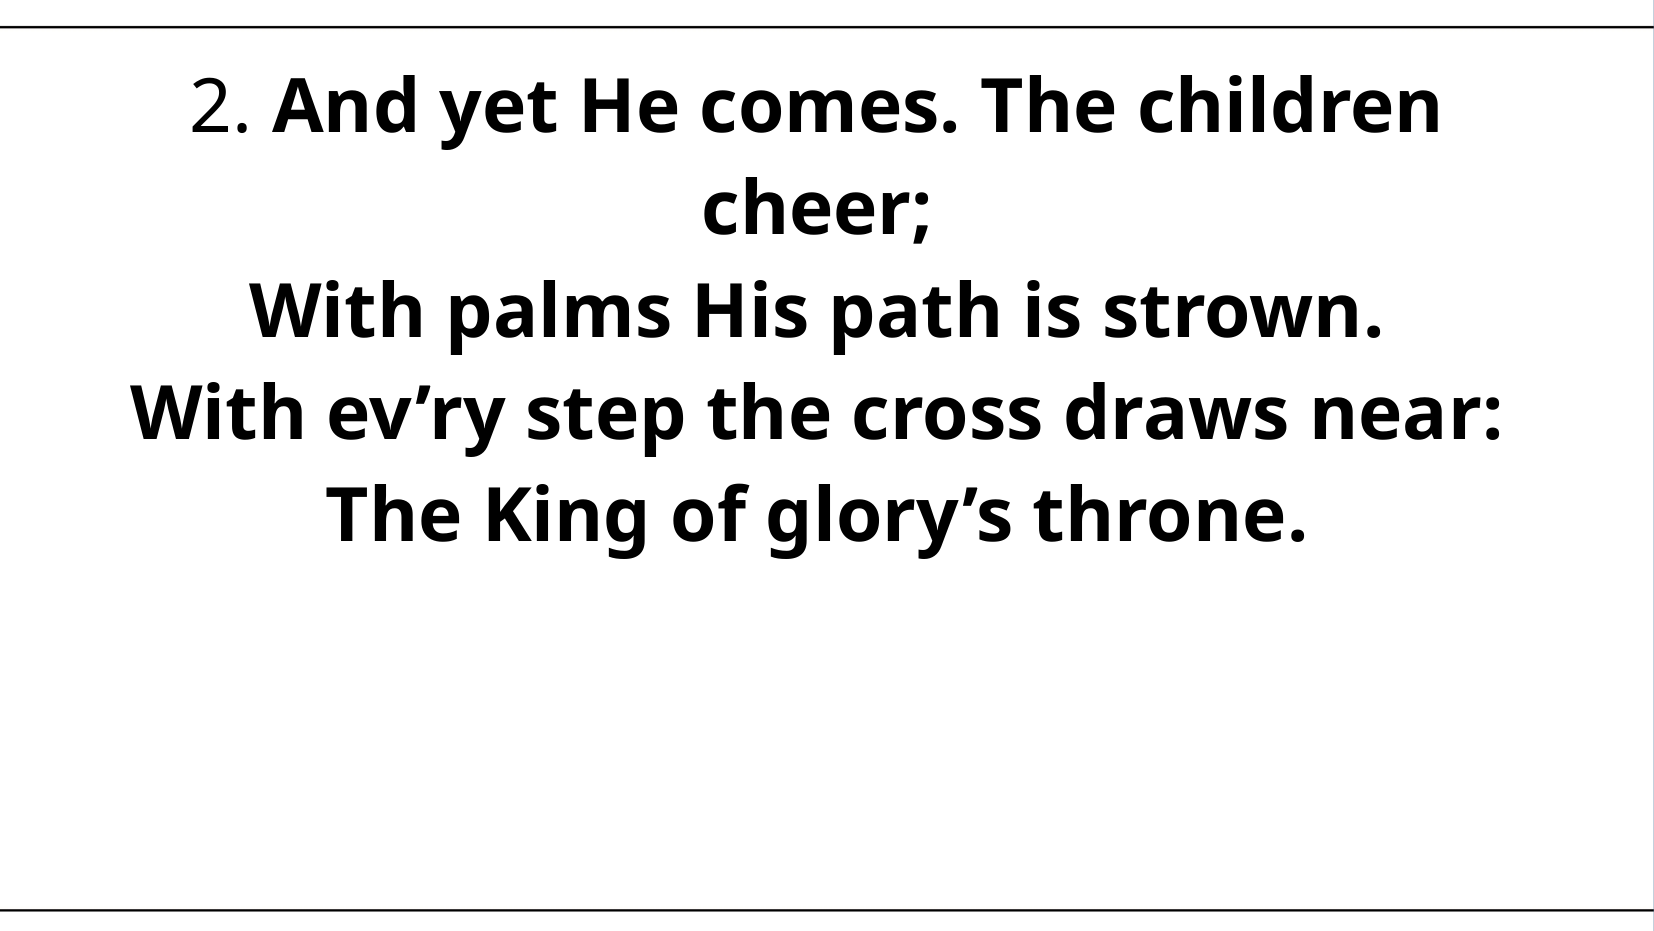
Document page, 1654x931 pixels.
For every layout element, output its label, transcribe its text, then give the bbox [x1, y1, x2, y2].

text_box 2. And yet He comes. The children cheer; With palms His path is strown. With ev’ry step the cross draws near: The King of glory’s throne. [75, 45, 1561, 460]
picture [0, 0, 1654, 931]
